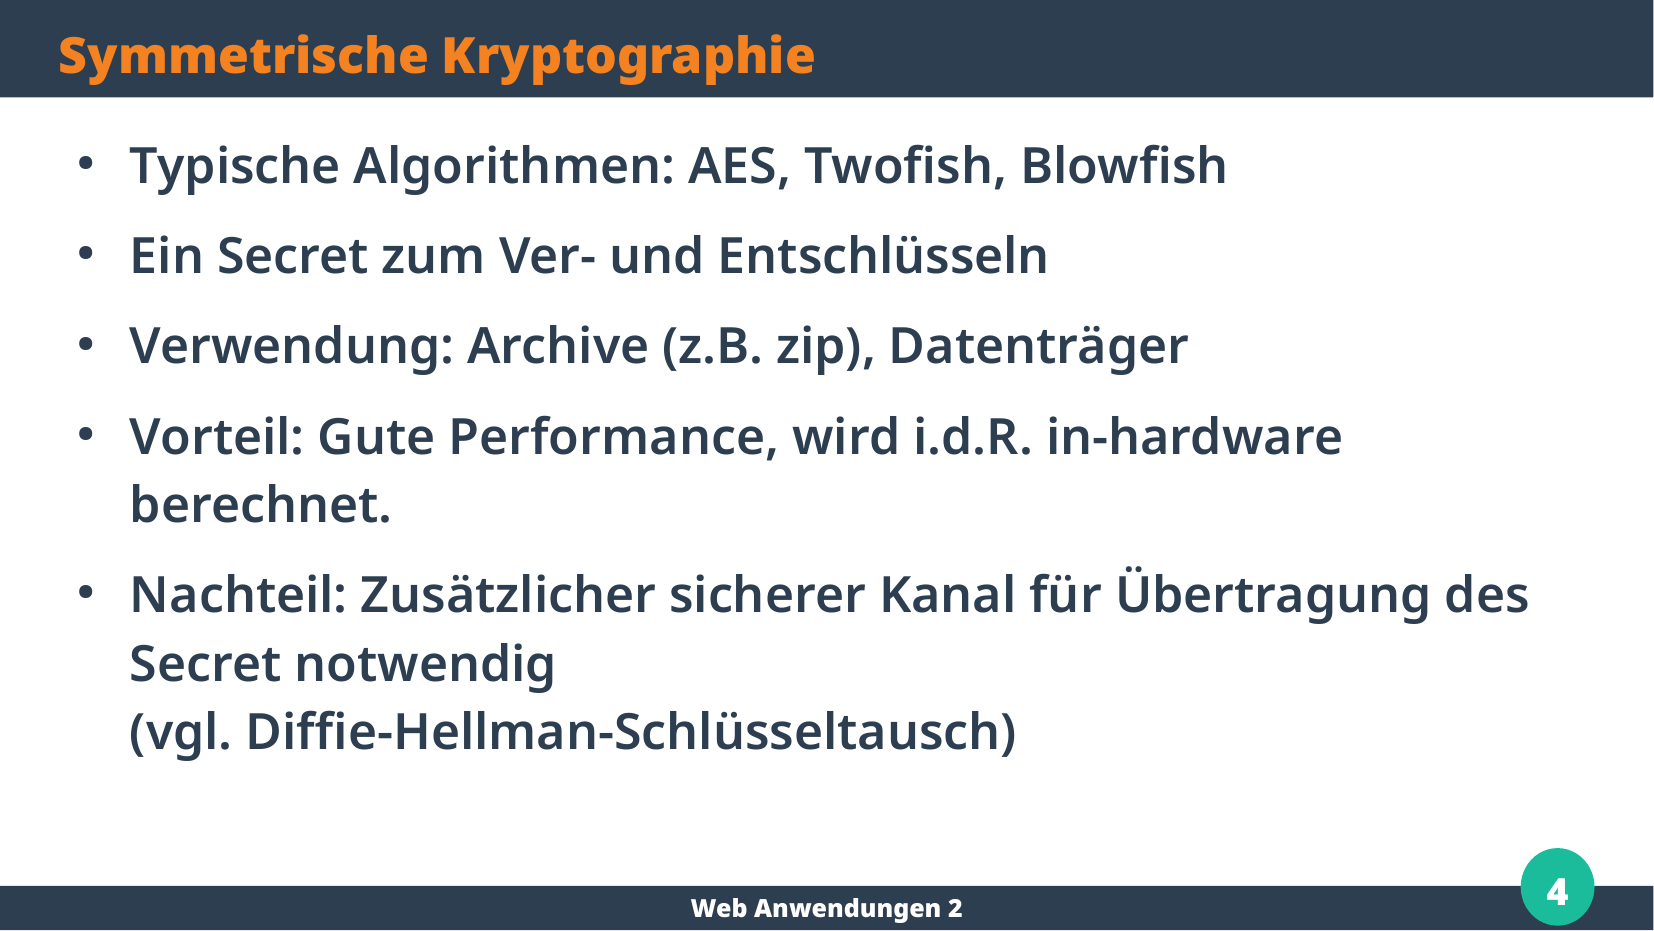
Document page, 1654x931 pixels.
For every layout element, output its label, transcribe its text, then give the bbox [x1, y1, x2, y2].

title Symmetrische Kryptographie [59, 8, 1595, 89]
list Typische Algorithmen: AES, Twofish, Blowfish Ein Secret zum Ver- und Entschlüsseln Verwendung: Archive (z.B. zip), Datenträger Vorteil: Gute Performance, wird i.d.R. in-hardware berechnet. Nachteil: Zusätzlicher sicherer Kanal für Übertragung des Secret notwendig (vgl. Diffie-Hellman-Schlüsseltausch) [59, 129, 1595, 864]
